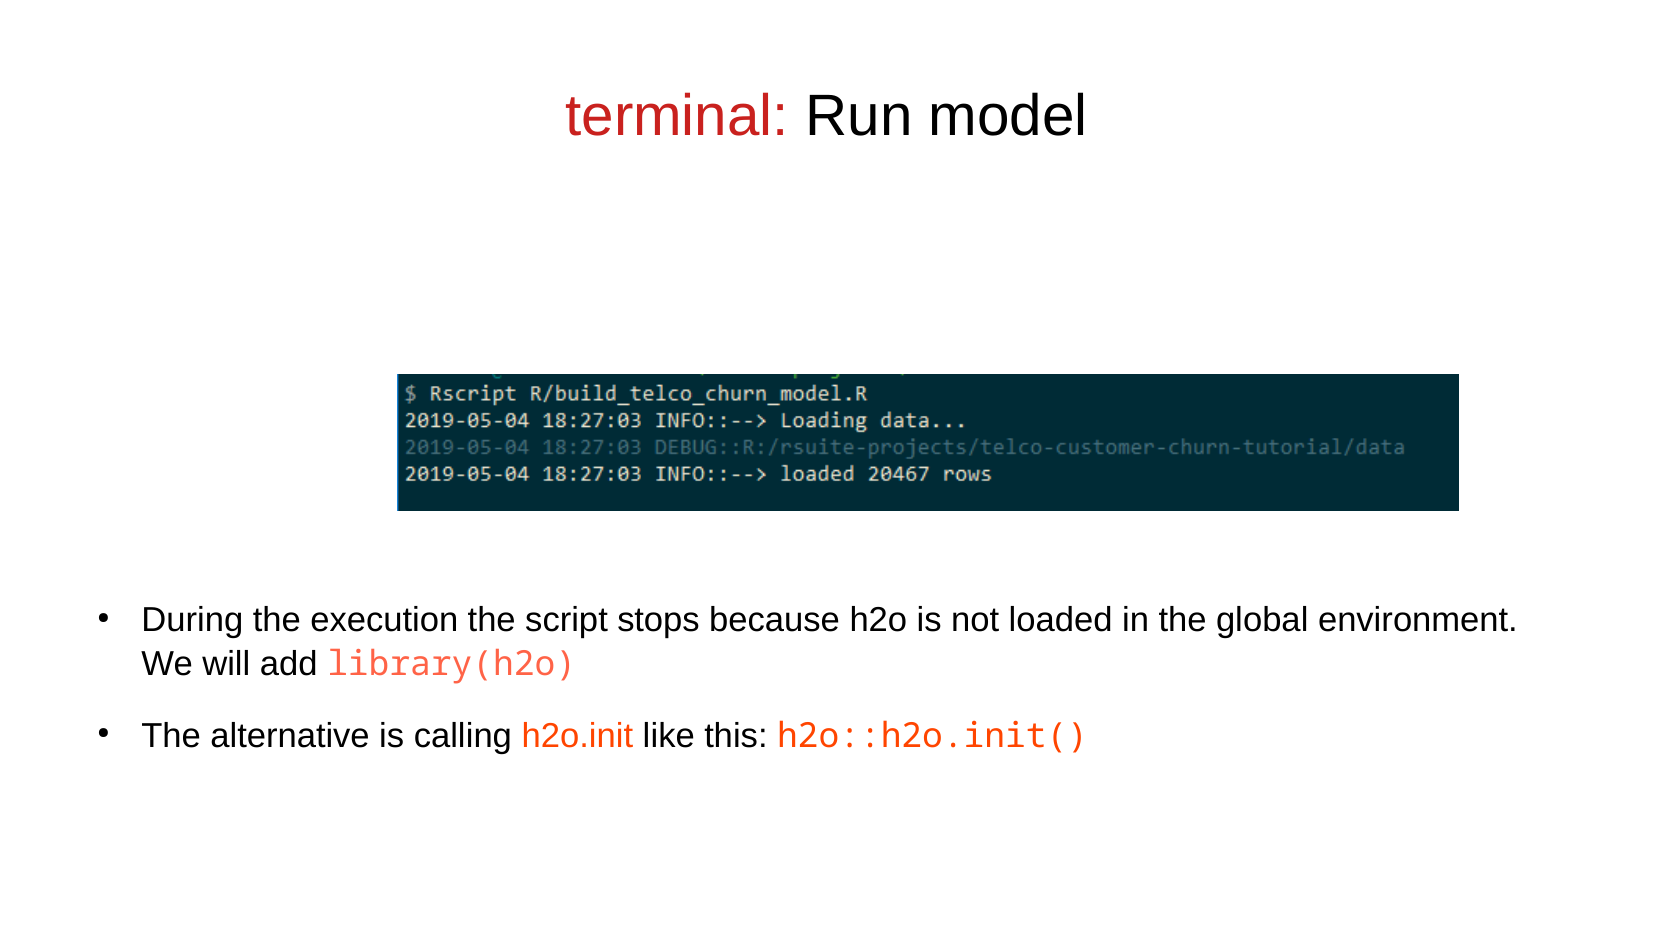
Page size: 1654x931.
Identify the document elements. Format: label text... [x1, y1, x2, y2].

picture [419, 440, 429, 454]
picture [407, 440, 415, 454]
picture [668, 413, 679, 427]
picture [468, 467, 479, 481]
picture [1357, 439, 1366, 454]
picture [856, 387, 867, 400]
picture [1347, 439, 1353, 452]
picture [907, 413, 916, 427]
picture [482, 385, 490, 400]
picture [506, 467, 529, 481]
picture [783, 465, 790, 481]
picture [632, 467, 640, 481]
picture [1182, 439, 1191, 454]
picture [982, 440, 990, 454]
picture [831, 465, 853, 481]
picture [844, 443, 854, 454]
picture [693, 467, 705, 481]
picture [543, 467, 553, 481]
picture [1095, 440, 1103, 454]
picture [582, 467, 590, 481]
picture [643, 390, 654, 400]
picture [783, 413, 792, 427]
picture [920, 467, 929, 481]
picture [1145, 443, 1149, 454]
picture [1194, 443, 1200, 454]
picture [794, 412, 828, 427]
picture [856, 416, 867, 432]
picture [702, 440, 717, 454]
picture [556, 385, 578, 400]
picture [782, 443, 786, 454]
picture [794, 465, 828, 481]
picture [594, 467, 604, 481]
picture [994, 443, 1004, 454]
picture [681, 440, 690, 454]
picture [482, 467, 490, 481]
picture [1083, 443, 1091, 454]
picture [1245, 440, 1253, 454]
picture [455, 390, 465, 400]
picture [443, 467, 454, 481]
picture [657, 467, 665, 481]
picture [944, 470, 991, 481]
picture [1295, 443, 1299, 454]
picture [832, 385, 841, 400]
picture [556, 413, 567, 427]
picture [758, 469, 766, 480]
picture [1333, 439, 1341, 454]
picture [945, 440, 953, 454]
picture [406, 385, 416, 402]
picture [432, 440, 440, 454]
picture [758, 415, 766, 427]
picture [631, 387, 640, 400]
picture [693, 413, 705, 427]
picture [582, 385, 590, 400]
picture [869, 443, 879, 458]
picture [773, 439, 778, 449]
picture [1369, 443, 1379, 454]
picture [595, 440, 603, 454]
picture [1319, 443, 1329, 454]
picture [556, 467, 567, 481]
picture [832, 440, 840, 454]
picture [881, 467, 917, 481]
picture [406, 413, 416, 427]
picture [731, 390, 741, 400]
picture [418, 467, 440, 481]
picture [506, 440, 528, 454]
picture [430, 387, 453, 400]
picture [545, 440, 553, 454]
picture [1069, 444, 1078, 454]
picture [556, 440, 567, 454]
picture [657, 385, 665, 400]
picture [594, 413, 603, 427]
picture [1120, 443, 1142, 454]
picture [444, 413, 454, 427]
picture [632, 413, 640, 427]
picture [657, 440, 678, 454]
picture [668, 467, 679, 481]
picture [482, 413, 490, 427]
picture [618, 467, 629, 481]
picture [1169, 443, 1178, 454]
picture [469, 390, 479, 400]
picture [544, 413, 554, 427]
picture [406, 467, 415, 481]
picture [1212, 443, 1228, 454]
picture [531, 387, 542, 400]
picture [843, 416, 853, 427]
picture [1008, 439, 1015, 454]
title terminal: Run model [82, 37, 1571, 193]
picture [744, 390, 766, 400]
picture [668, 390, 678, 400]
picture [1282, 443, 1292, 454]
picture [881, 412, 903, 427]
picture [432, 413, 441, 427]
picture [882, 444, 886, 454]
picture [633, 440, 640, 454]
picture [582, 440, 590, 454]
list During the execution the script stops because h2o is not loaded in the global environment. We will add library(h2o) The alternative is calling h2o.init like this: h2o::h2o.init() [82, 600, 1571, 758]
picture [1308, 439, 1316, 454]
picture [782, 385, 830, 400]
picture [1032, 443, 1042, 454]
picture [919, 443, 940, 454]
picture [619, 413, 629, 427]
picture [506, 387, 515, 400]
picture [657, 413, 665, 427]
picture [418, 413, 429, 427]
picture [869, 467, 878, 481]
picture [482, 440, 490, 454]
picture [543, 385, 553, 402]
picture [832, 412, 841, 427]
picture [1107, 443, 1117, 454]
picture [581, 413, 592, 427]
picture [807, 443, 812, 454]
picture [706, 390, 715, 400]
picture [468, 413, 479, 427]
picture [619, 440, 629, 454]
picture [744, 440, 753, 454]
picture [895, 443, 905, 454]
picture [693, 440, 701, 454]
picture [795, 443, 803, 454]
picture [1270, 440, 1278, 454]
picture [1019, 445, 1028, 454]
picture [908, 439, 915, 458]
picture [469, 440, 479, 454]
picture [682, 413, 690, 427]
picture [970, 439, 978, 455]
picture [1057, 443, 1065, 454]
picture [1257, 443, 1266, 454]
picture [958, 445, 966, 454]
picture [506, 413, 529, 427]
picture [718, 385, 728, 400]
picture [1395, 443, 1404, 454]
picture [594, 385, 603, 400]
picture [1383, 440, 1391, 454]
picture [606, 385, 615, 400]
picture [444, 440, 454, 454]
picture [918, 416, 928, 427]
picture [682, 390, 692, 400]
picture [820, 439, 828, 454]
picture [682, 467, 690, 480]
picture [493, 390, 504, 405]
